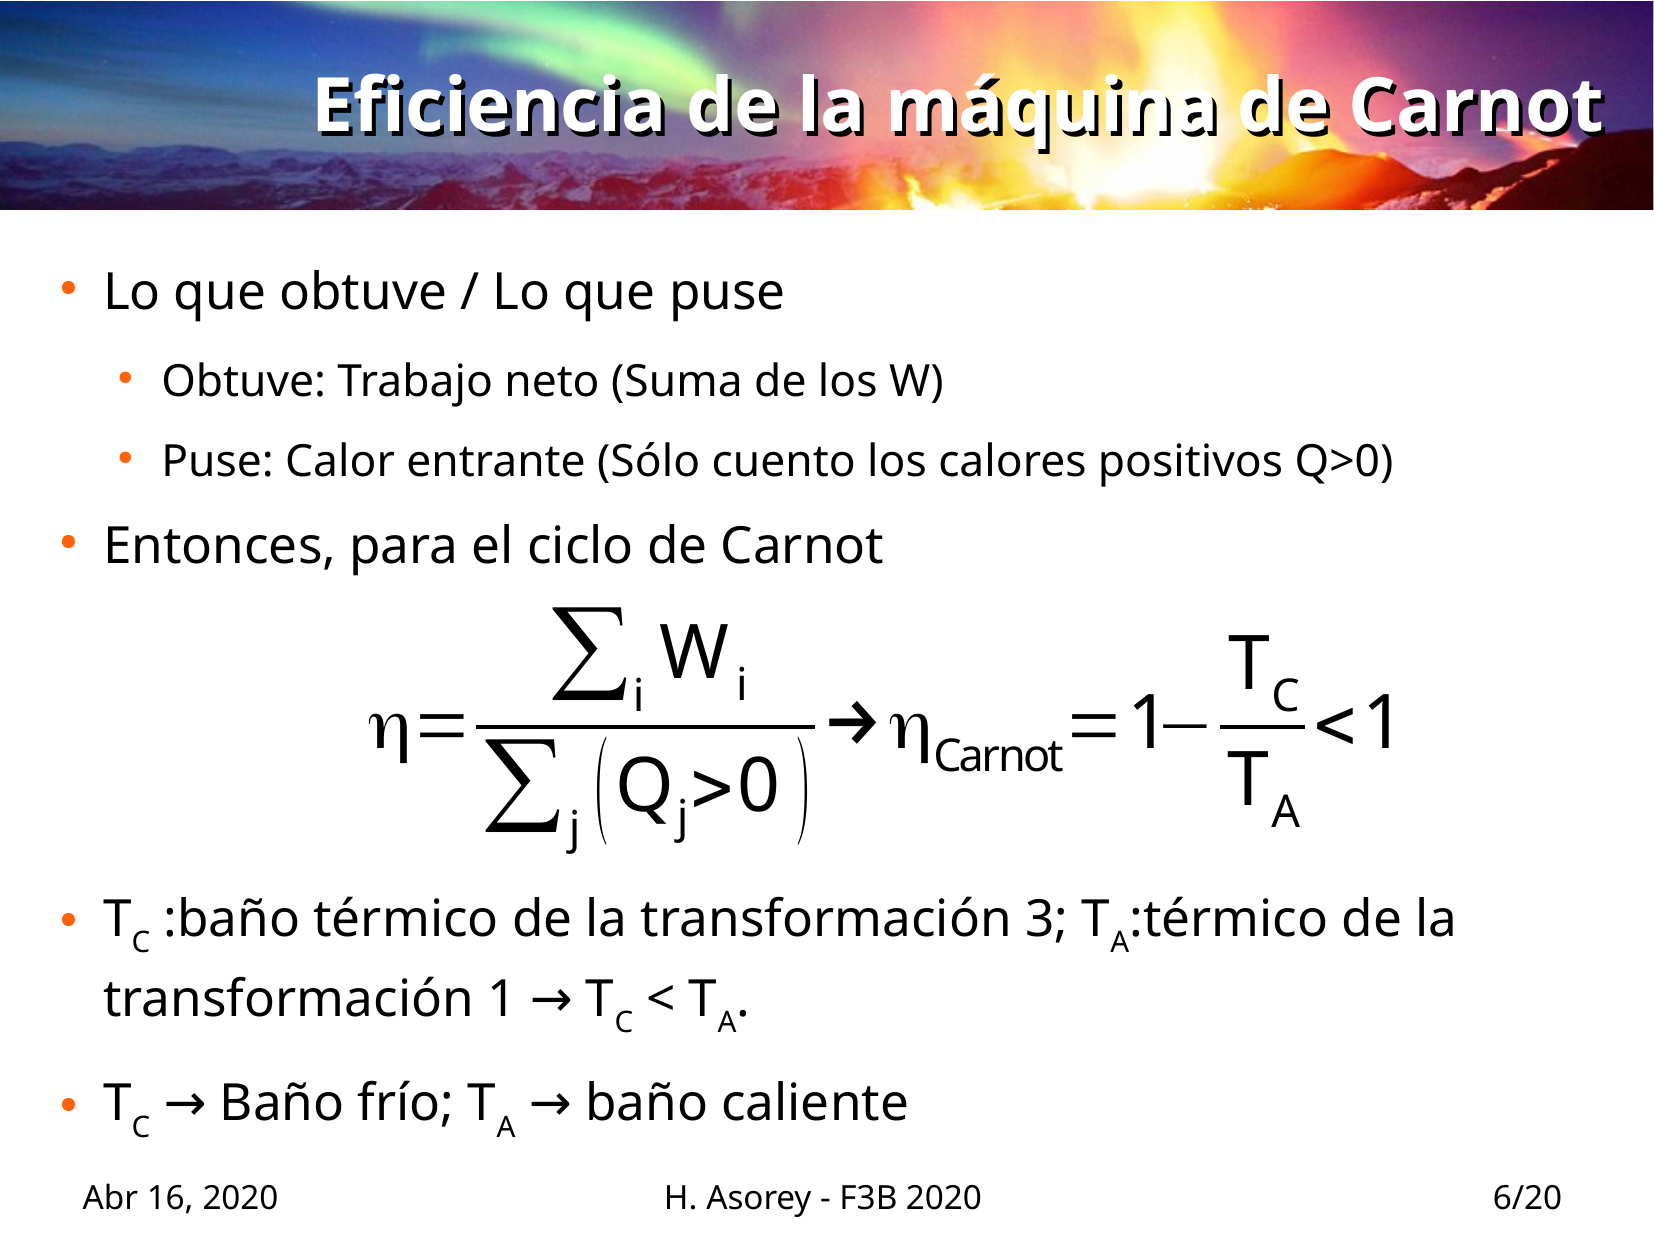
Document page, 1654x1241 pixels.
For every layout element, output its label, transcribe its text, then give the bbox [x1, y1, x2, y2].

chart [359, 601, 1396, 856]
list Lo que obtuve / Lo que puse Obtuve: Trabajo neto (Suma de los W) Puse: Calor entrante (Sólo cuento los calores positivos Q>0) Entonces, para el ciclo de Carnot TC :baño térmico de la transformación 3; TA:térmico de la transformación 1 → TC < TA. TC → Baño frío; TA → baño caliente [45, 255, 1606, 1156]
title Eficiencia de la máquina de Carnot [45, 15, 1606, 191]
picture [0, 1, 1654, 210]
